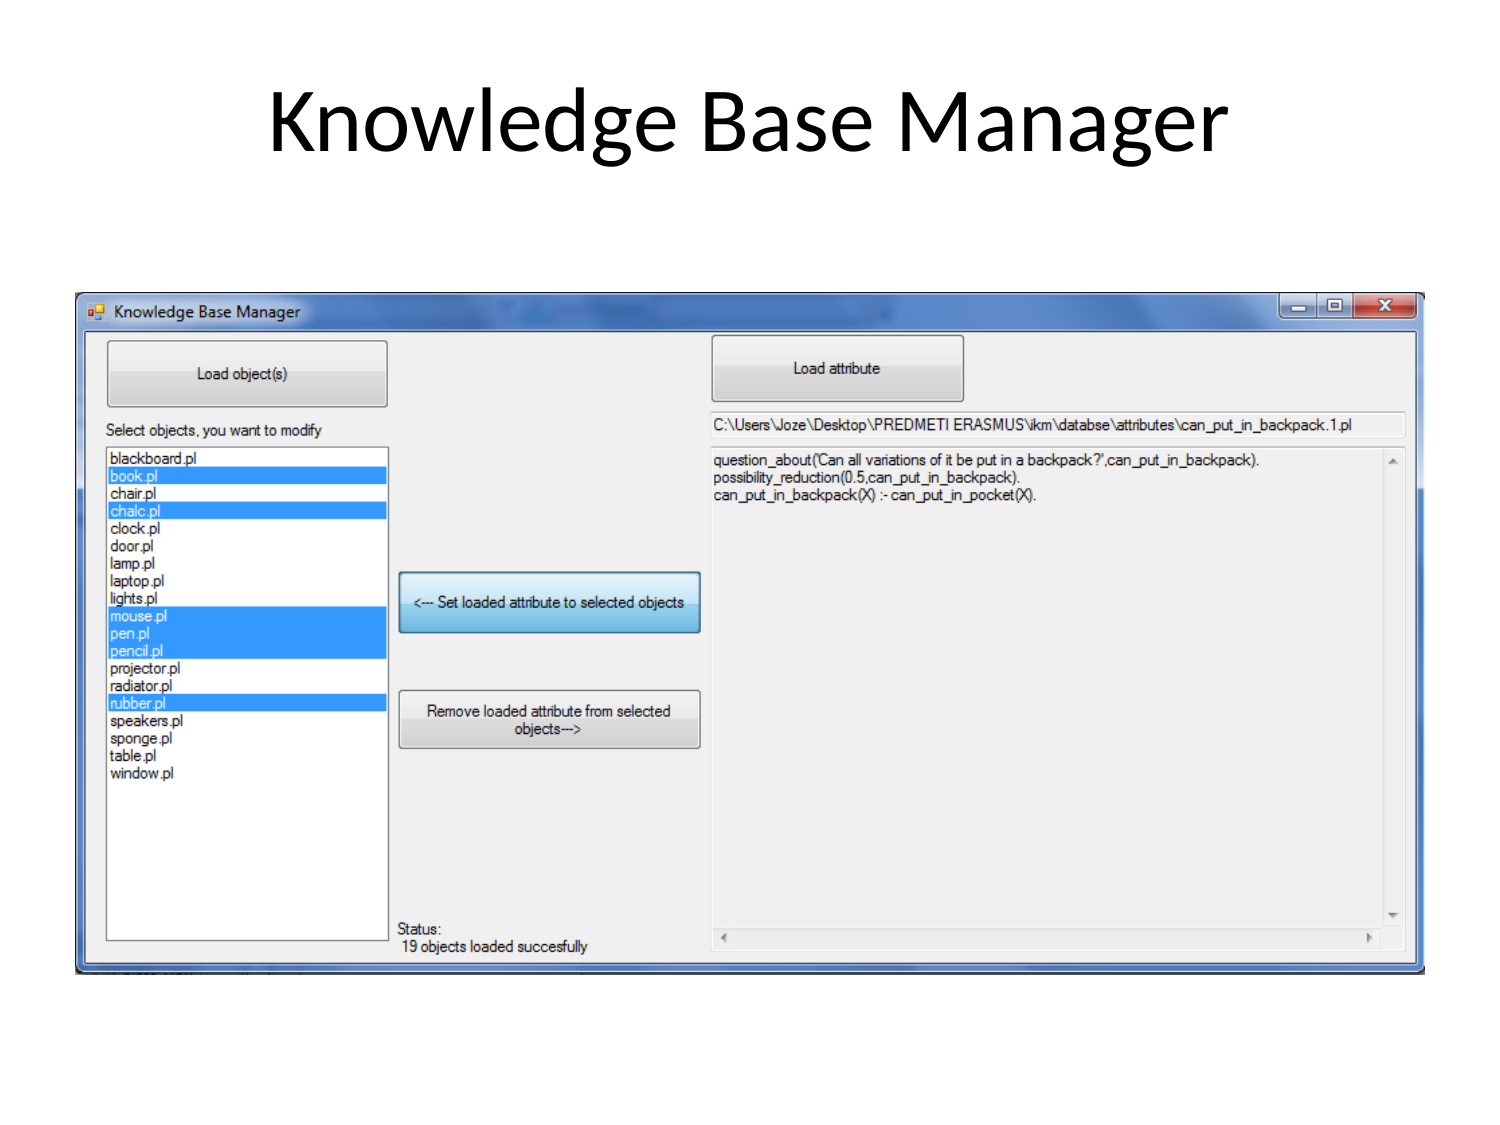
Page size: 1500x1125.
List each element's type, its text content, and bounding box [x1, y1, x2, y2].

picture [75, 292, 1425, 975]
title Knowledge Base Manager [75, 45, 1425, 233]
